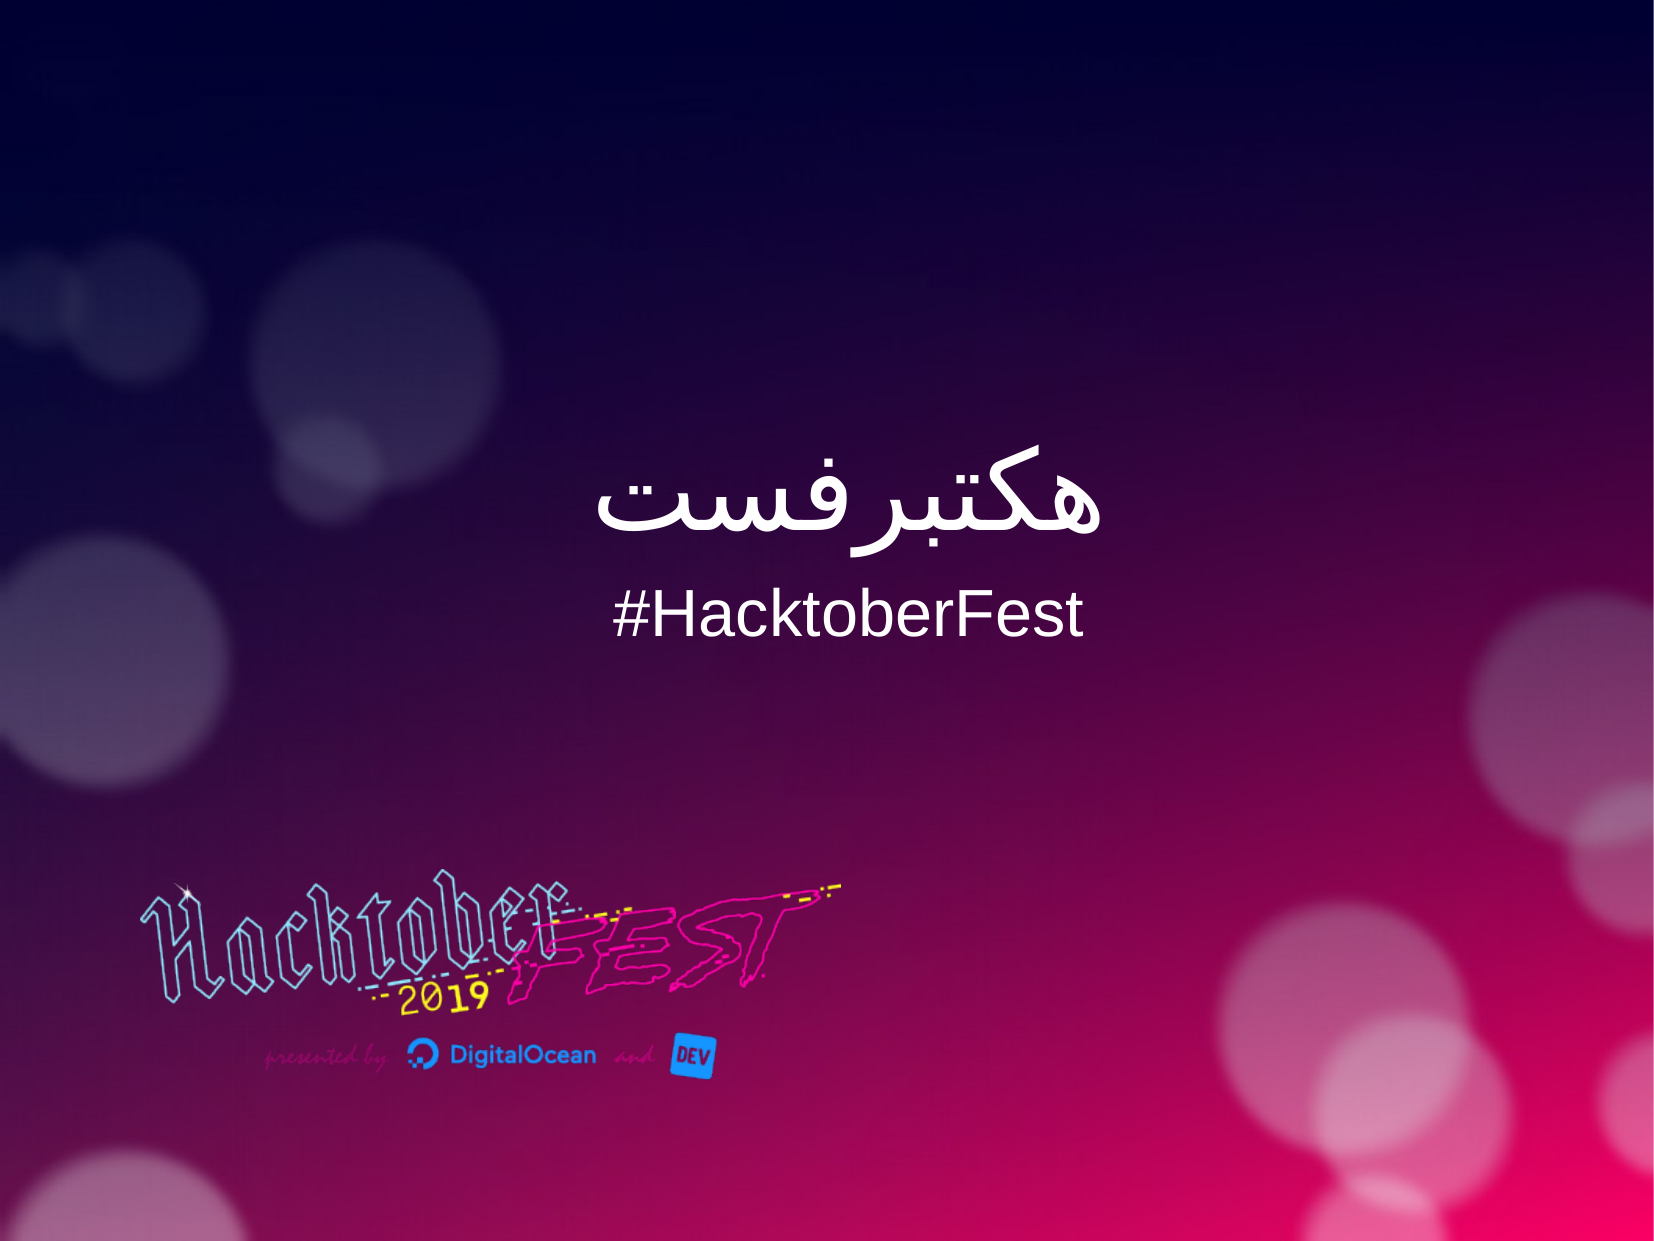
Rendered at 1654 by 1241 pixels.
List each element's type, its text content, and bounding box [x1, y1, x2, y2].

picture [0, 0, 1654, 1241]
subtitle هکتبرفست #HacktoberFest [105, 270, 1594, 811]
